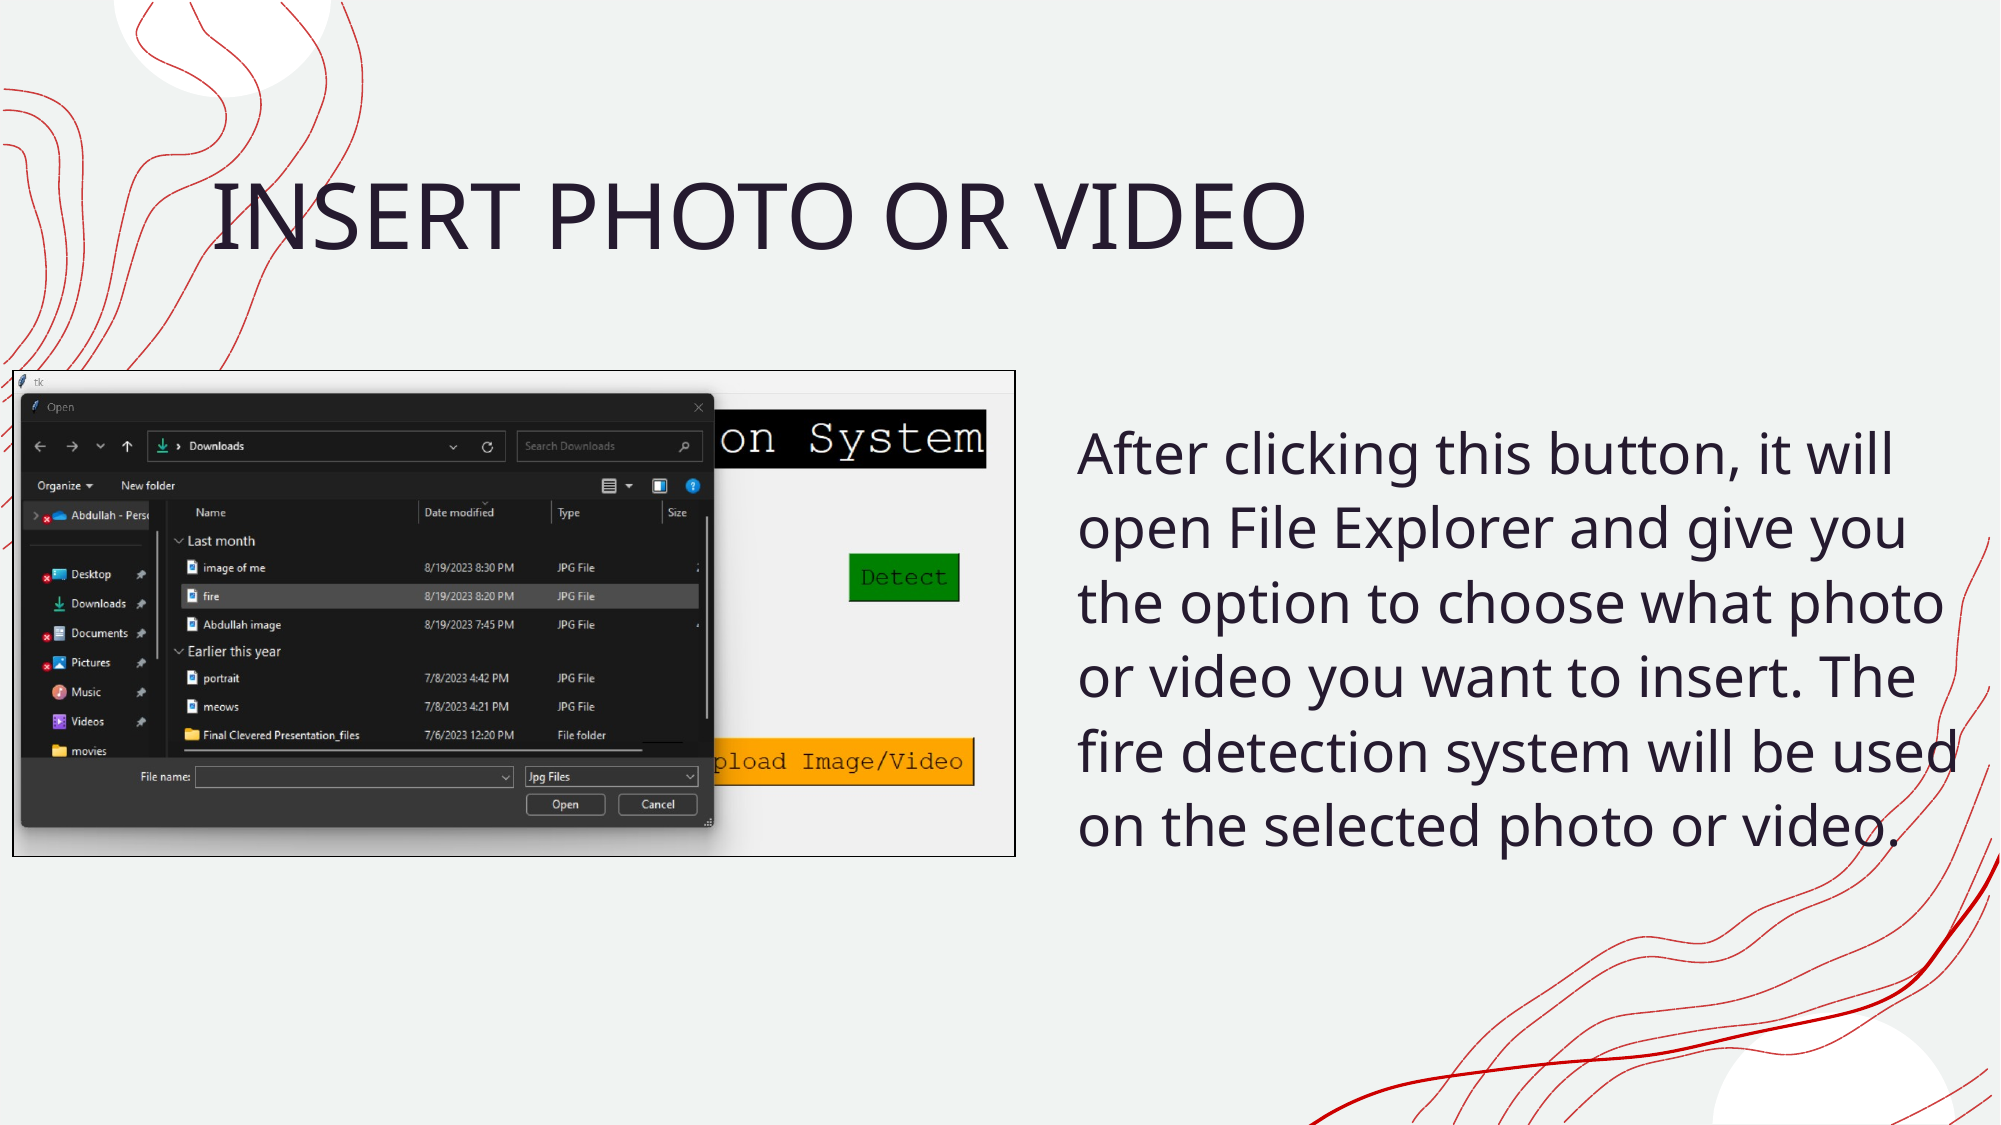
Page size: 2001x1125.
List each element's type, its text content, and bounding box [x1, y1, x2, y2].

title INSERT PHOTO OR VIDEO [196, 91, 1878, 334]
list After clicking this button, it will open File Explorer and give you the option to choose what photo or video you want to insert. The fire detection system will be used on the selected photo or video. [1062, 371, 1987, 899]
picture [13, 371, 1015, 856]
